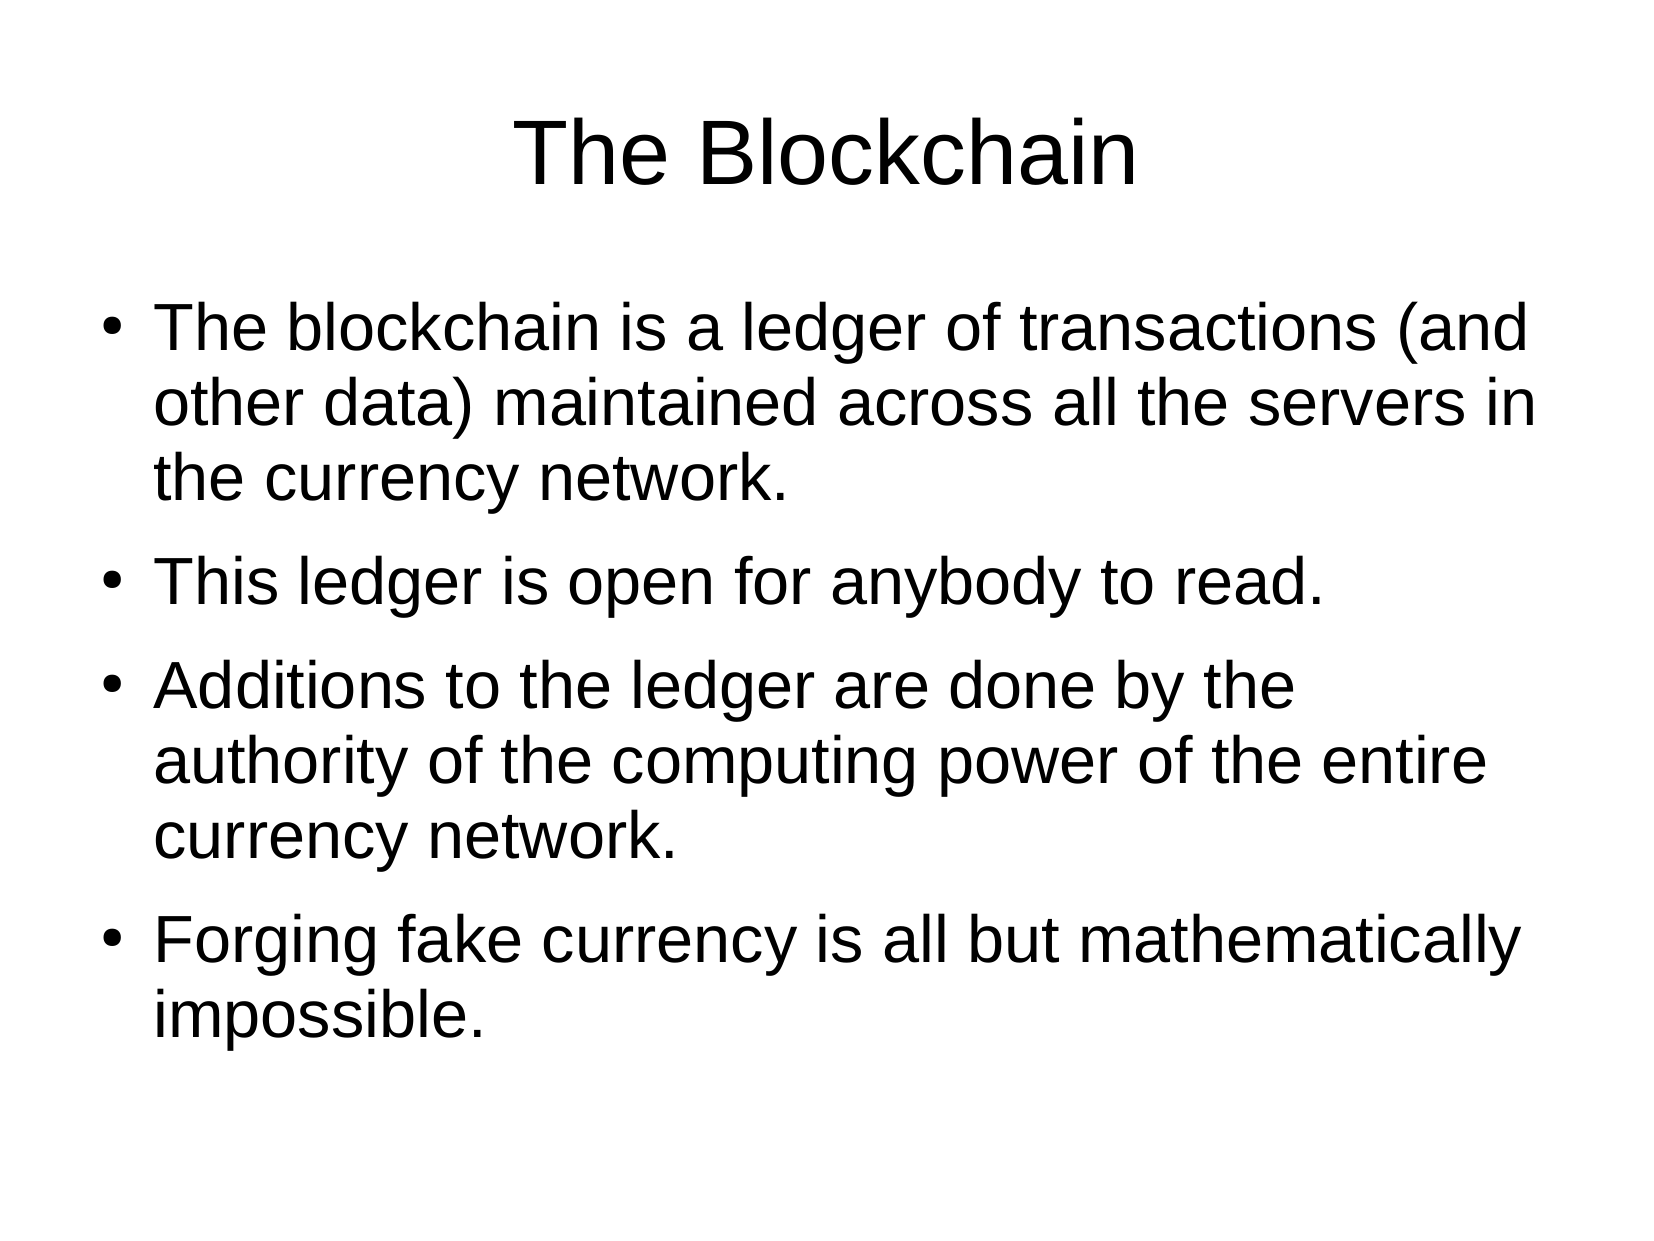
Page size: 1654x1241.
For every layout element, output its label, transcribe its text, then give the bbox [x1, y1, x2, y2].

title The Blockchain [82, 49, 1571, 257]
list The blockchain is a ledger of transactions (and other data) maintained across all the servers in the currency network. This ledger is open for anybody to read. Additions to the ledger are done by the authority of the computing power of the entire currency network. Forging fake currency is all but mathematically impossible. [82, 290, 1571, 1052]
